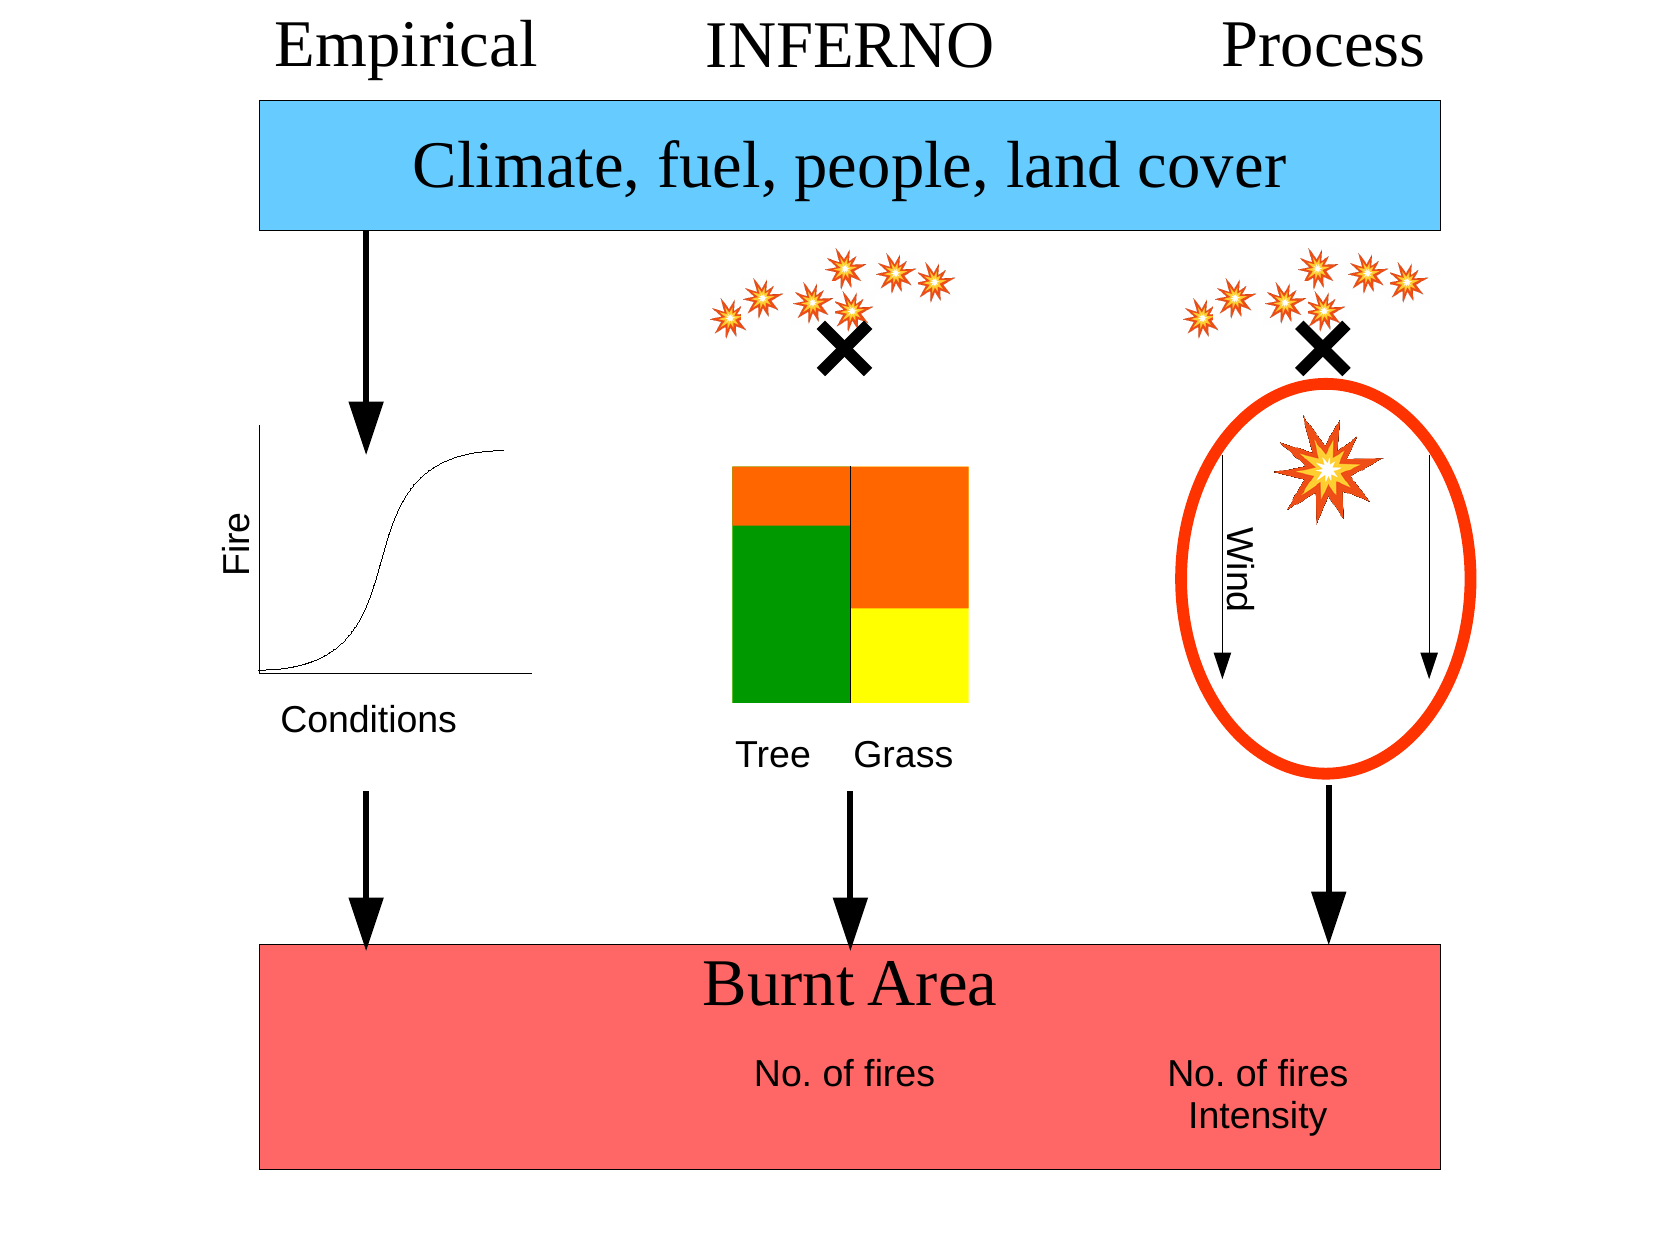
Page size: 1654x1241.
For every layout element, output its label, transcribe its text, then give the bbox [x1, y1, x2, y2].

text_box No. of fires [708, 1045, 981, 1103]
text_box INFERNO [259, 0, 1441, 163]
text_box Conditions [265, 690, 538, 748]
text_box [1181, 383, 1471, 774]
picture [791, 247, 957, 333]
text_box No. of fires Intensity [1122, 1045, 1394, 1145]
text_box Tree [720, 726, 838, 784]
text_box [851, 466, 969, 703]
picture [1181, 277, 1258, 340]
picture [1263, 247, 1430, 333]
text_box Burnt Area [259, 944, 1441, 1170]
text_box Climate, fuel, people, land cover [259, 163, 1441, 231]
text_box Grass [838, 726, 969, 784]
picture [1269, 413, 1388, 528]
picture [708, 277, 785, 340]
text_box Wind [1211, 512, 1269, 643]
text_box Fire [207, 320, 265, 592]
text_box [732, 466, 850, 703]
